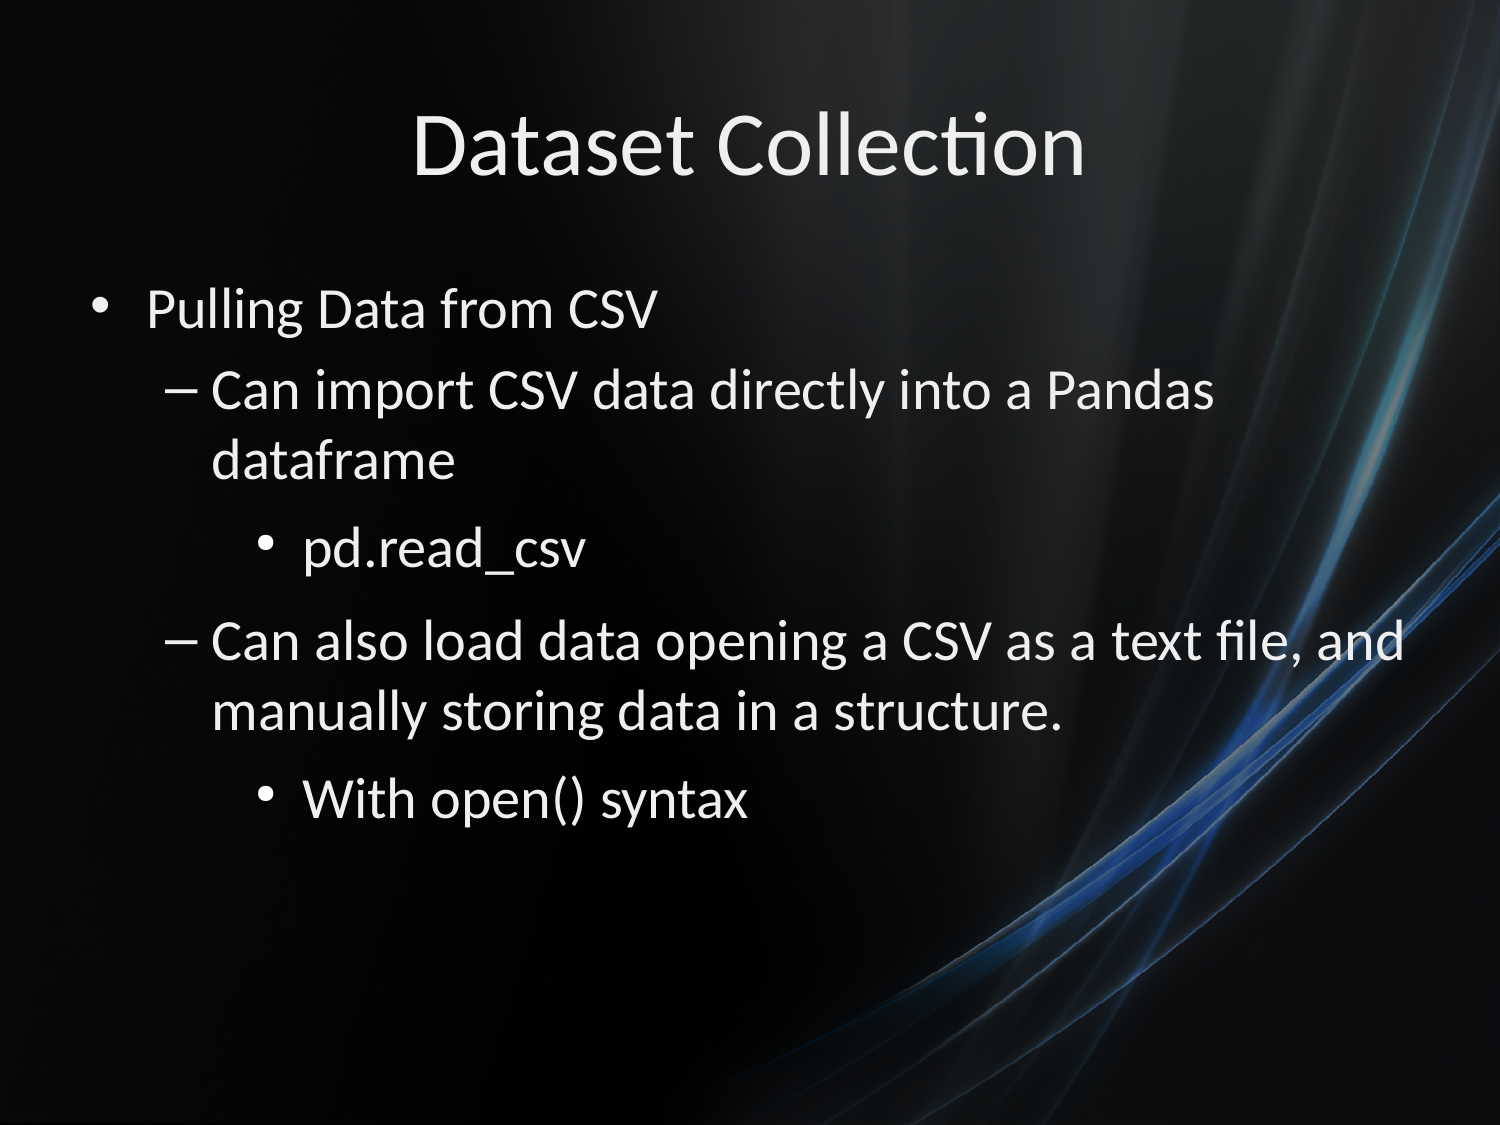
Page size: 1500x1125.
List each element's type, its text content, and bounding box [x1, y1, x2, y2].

picture [0, 0, 1500, 1125]
list Pulling Data from CSV Can import CSV data directly into a Pandas dataframe pd.read_csv Can also load data opening a CSV as a text file, and manually storing data in a structure. With open() syntax [75, 262, 1425, 1005]
title Dataset Collection [75, 45, 1425, 233]
